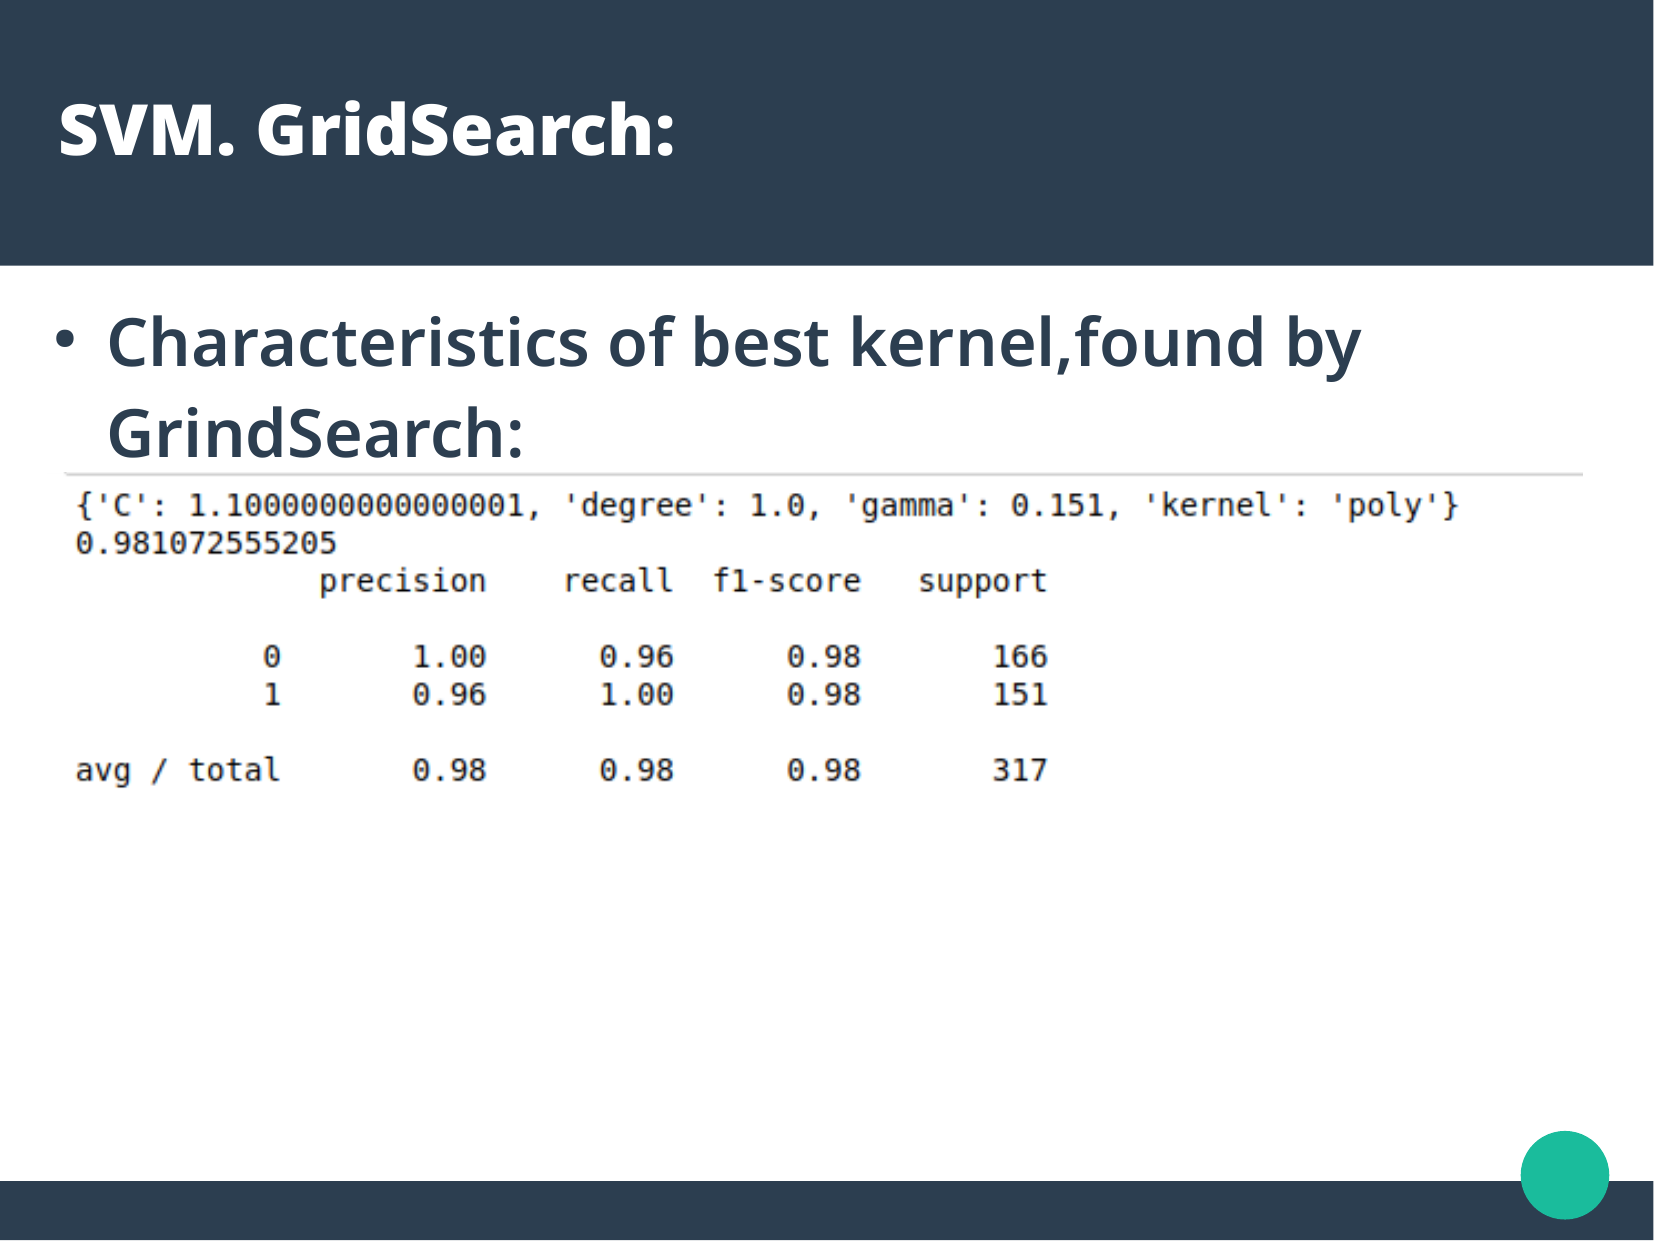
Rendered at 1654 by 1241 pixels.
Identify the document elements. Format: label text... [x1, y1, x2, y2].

picture [47, 472, 1583, 866]
list Characteristics of best kernel,found by GrindSearch: [35, 295, 1571, 690]
title SVM. GridSearch: [59, 49, 1595, 207]
